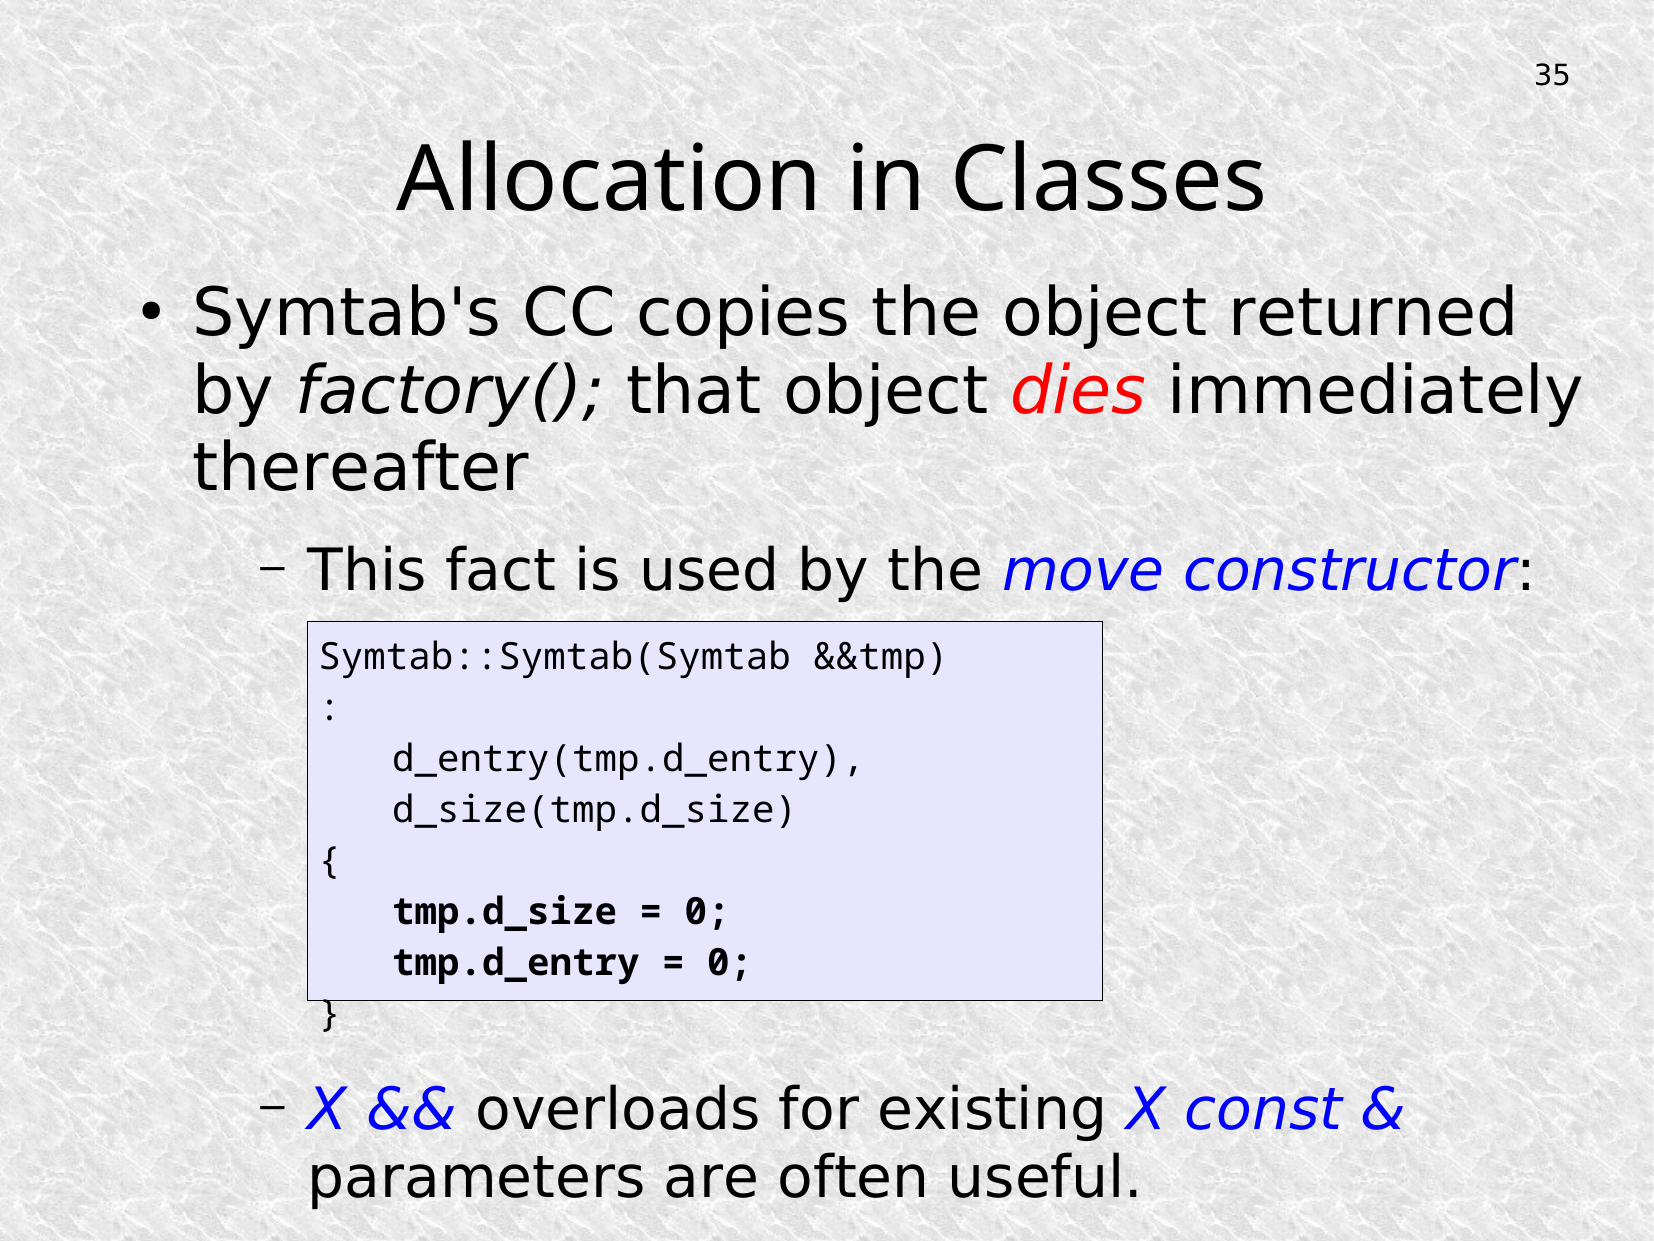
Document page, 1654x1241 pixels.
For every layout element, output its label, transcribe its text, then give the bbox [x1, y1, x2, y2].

list Symtab's CC copies the object returned by factory(); that object dies immediately thereafter This fact is used by the move constructor: X && overloads for existing X const & parameters are often useful. [121, 273, 1607, 1212]
title Allocation in Classes [126, 71, 1539, 273]
text_box Symtab::Symtab(Symtab &&tmp) : d_entry(tmp.d_entry), d_size(tmp.d_size) { tmp.d_size = 0; tmp.d_entry = 0; } [318, 629, 1065, 1024]
picture [0, 0, 1654, 1241]
